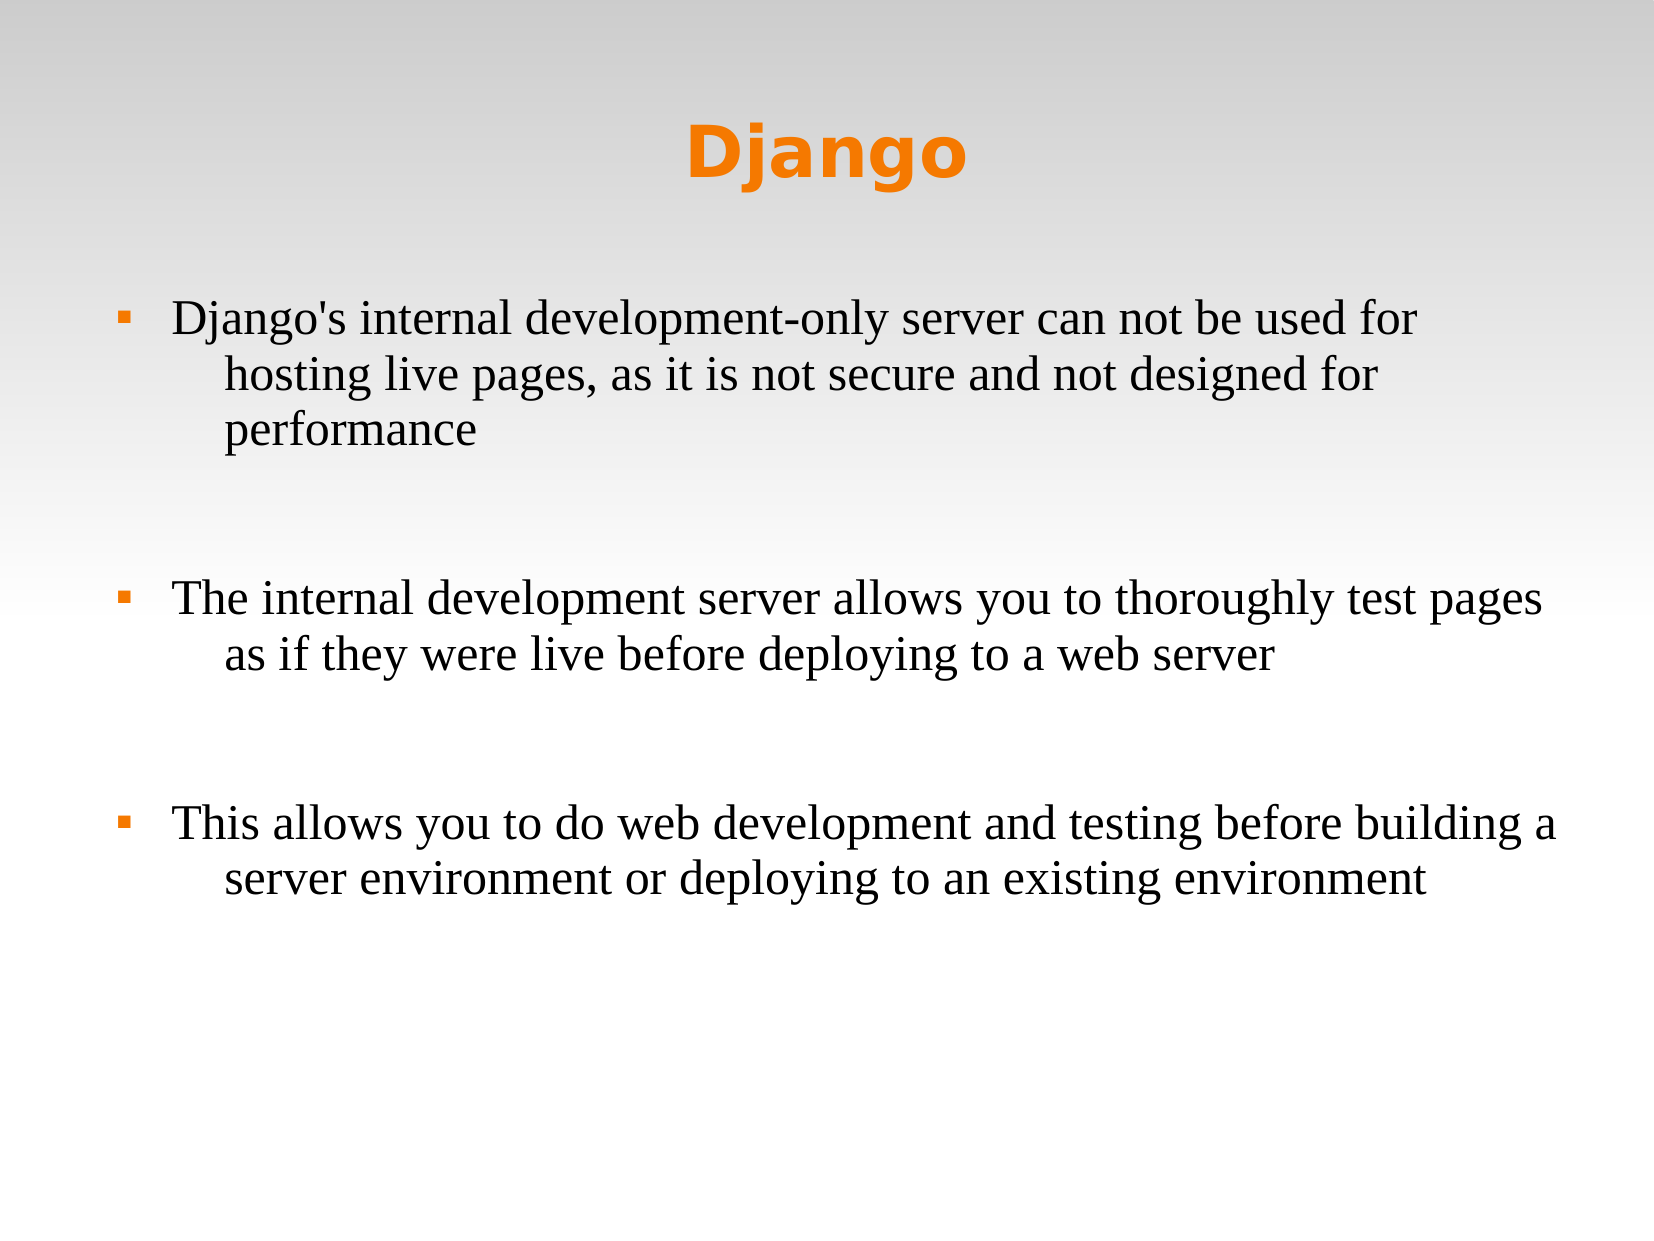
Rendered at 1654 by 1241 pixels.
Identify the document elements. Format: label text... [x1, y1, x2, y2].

list Django's internal development-only server can not be used for hosting live pages, as it is not secure and not designed for performance The internal development server allows you to thoroughly test pages as if they were live before deploying to a web server This allows you to do web development and testing before building a server environment or deploying to an existing environment [82, 290, 1571, 1109]
title Django [82, 49, 1571, 257]
